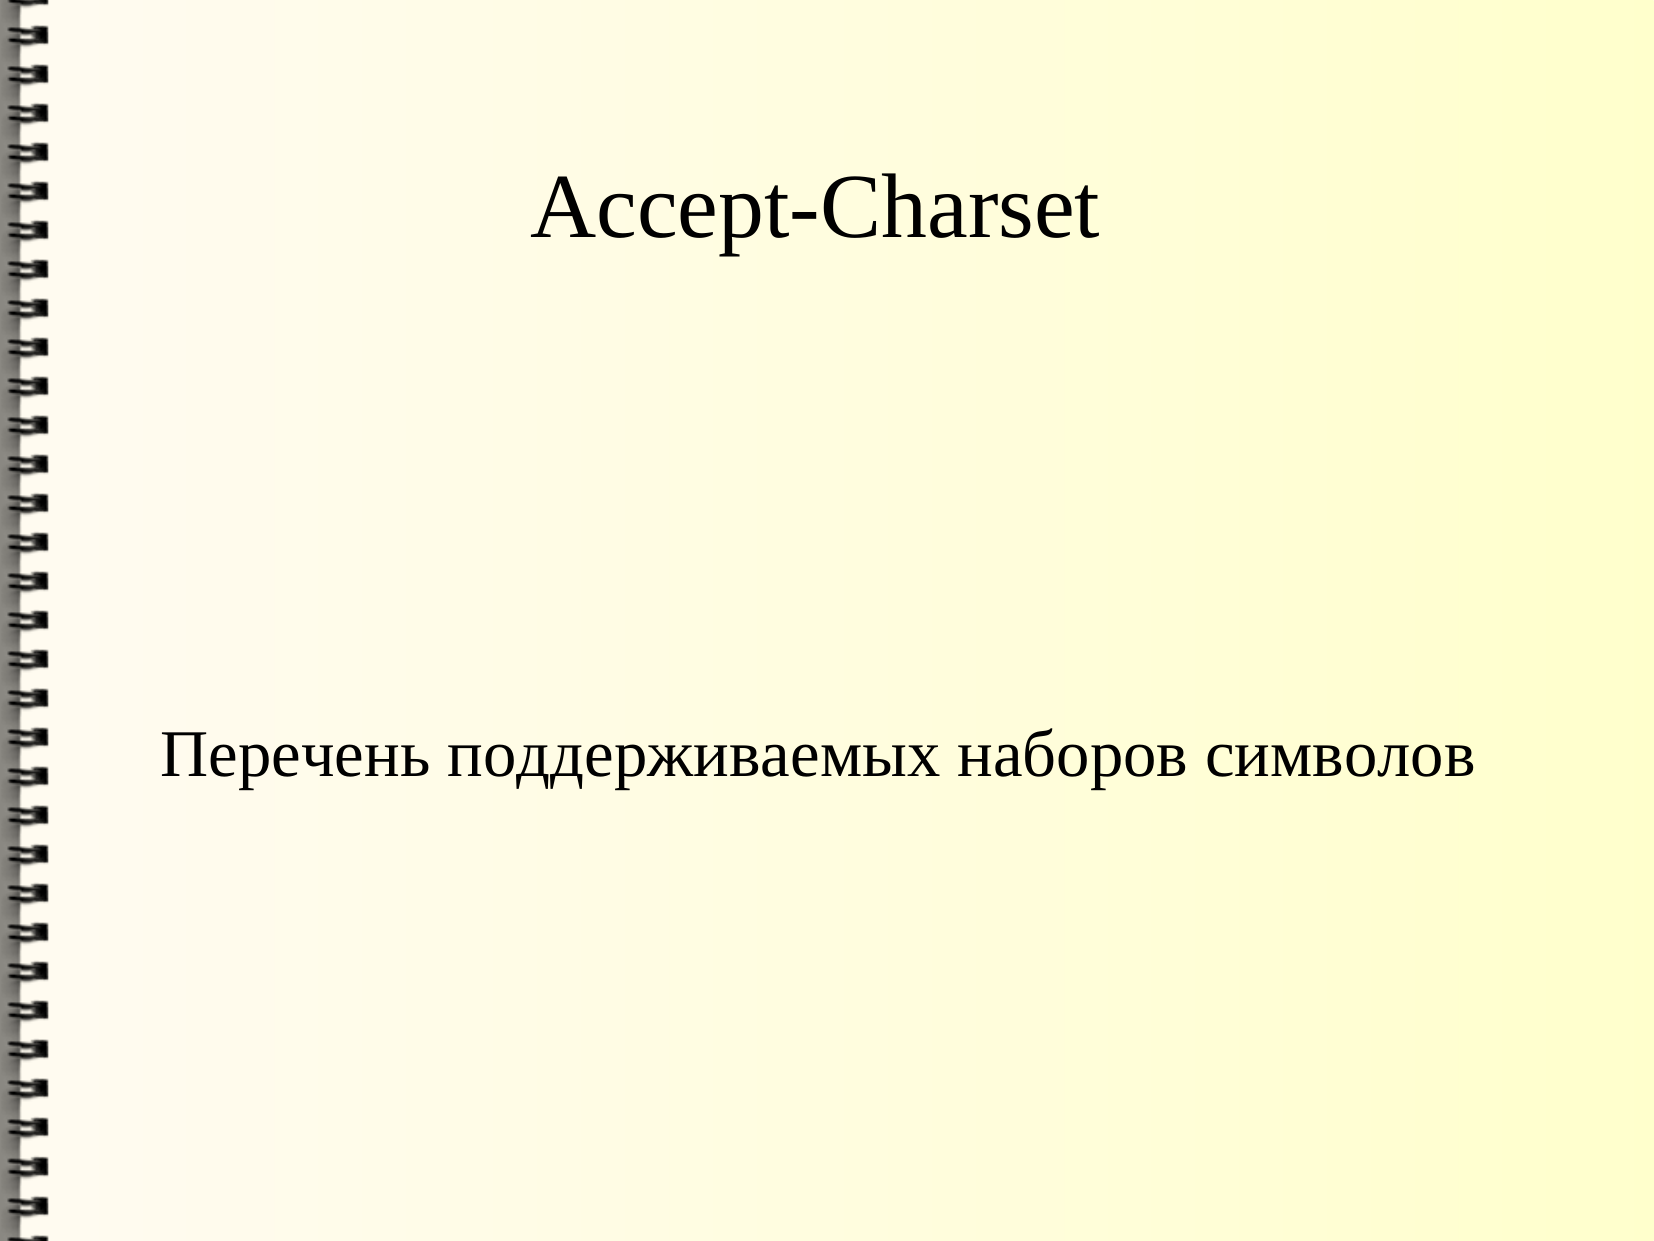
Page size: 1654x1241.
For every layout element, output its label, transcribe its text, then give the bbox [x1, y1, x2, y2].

subtitle Перечень поддерживаемых наборов символов [121, 344, 1534, 1164]
picture [0, 0, 1654, 1241]
title Accept-Charset [121, 102, 1534, 311]
